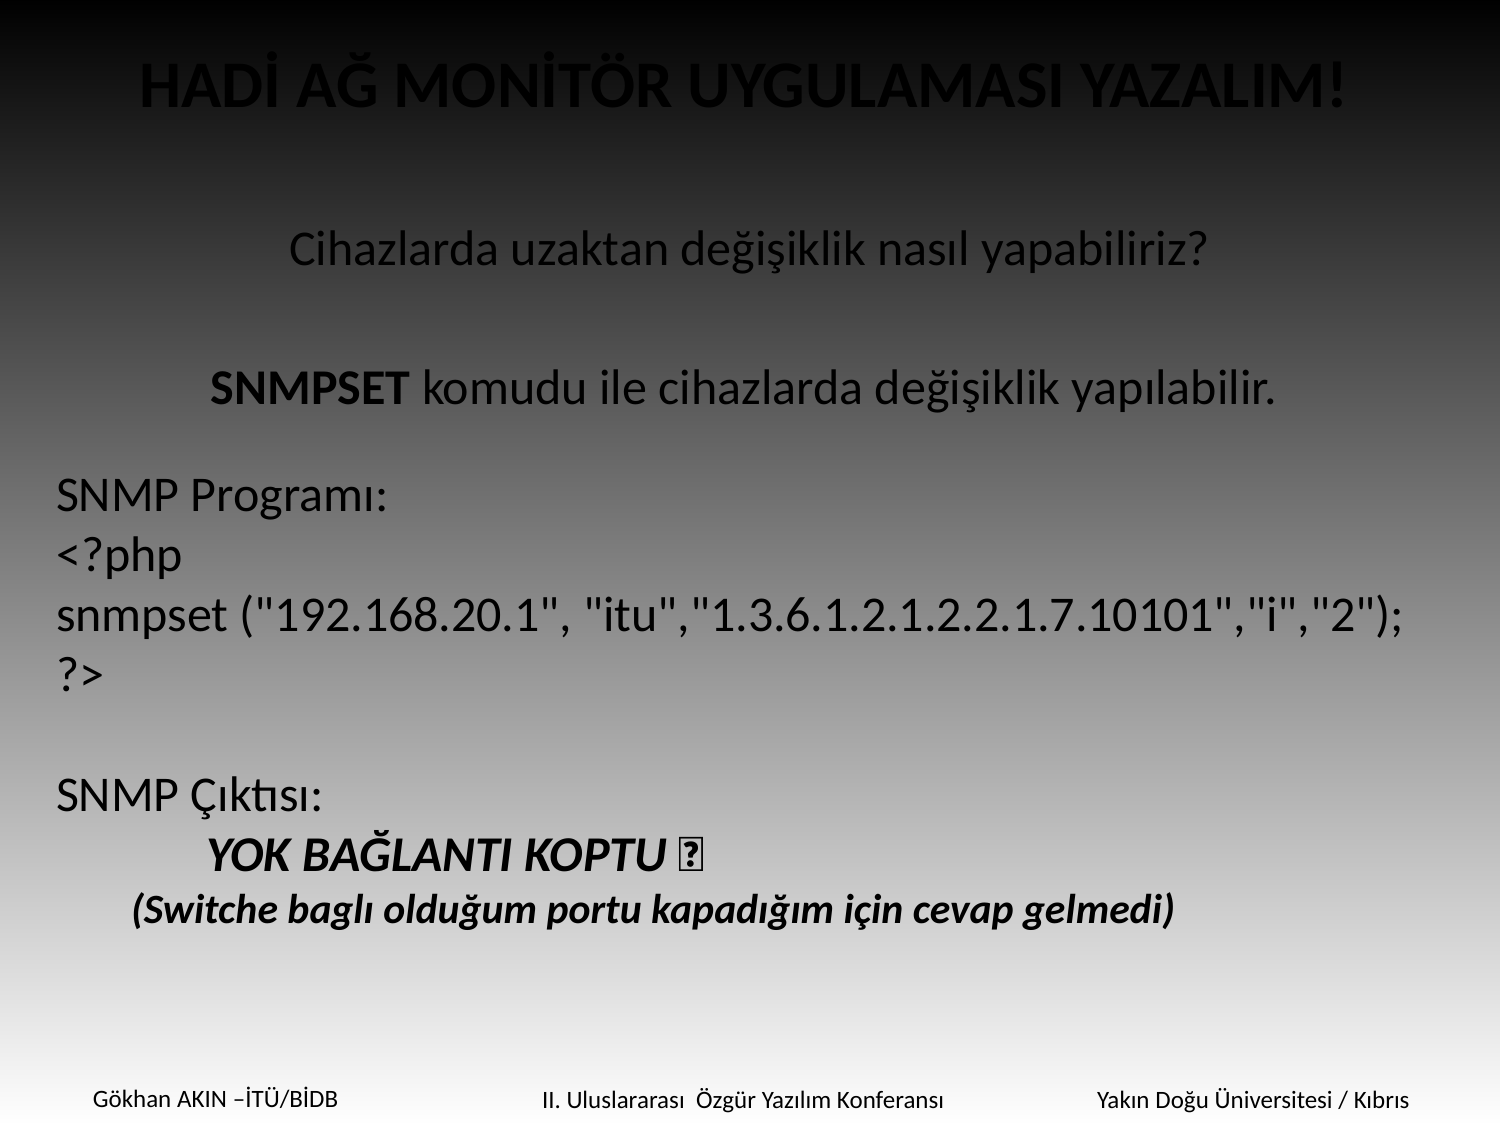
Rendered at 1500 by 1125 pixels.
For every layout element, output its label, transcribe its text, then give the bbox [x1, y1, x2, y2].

text_box Cihazlarda uzaktan değişiklik nasıl yapabiliriz? [274, 208, 1226, 283]
text_box SNMPSET komudu ile cihazlarda değişiklik yapılabilir. [129, 346, 1359, 422]
text_box SNMP Programı: <?php snmpset ("192.168.20.1", "itu","1.3.6.1.2.1.2.2.1.7.10101","i","2"); ?> SNMP Çıktısı: YOK BAĞLANTI KOPTU  (Switche baglı olduğum portu kapadığım için cevap gelmedi) [41, 454, 1500, 939]
text_box HADİ AĞ MONİTÖR UYGULAMASI YAZALIM! [76, 33, 1412, 129]
